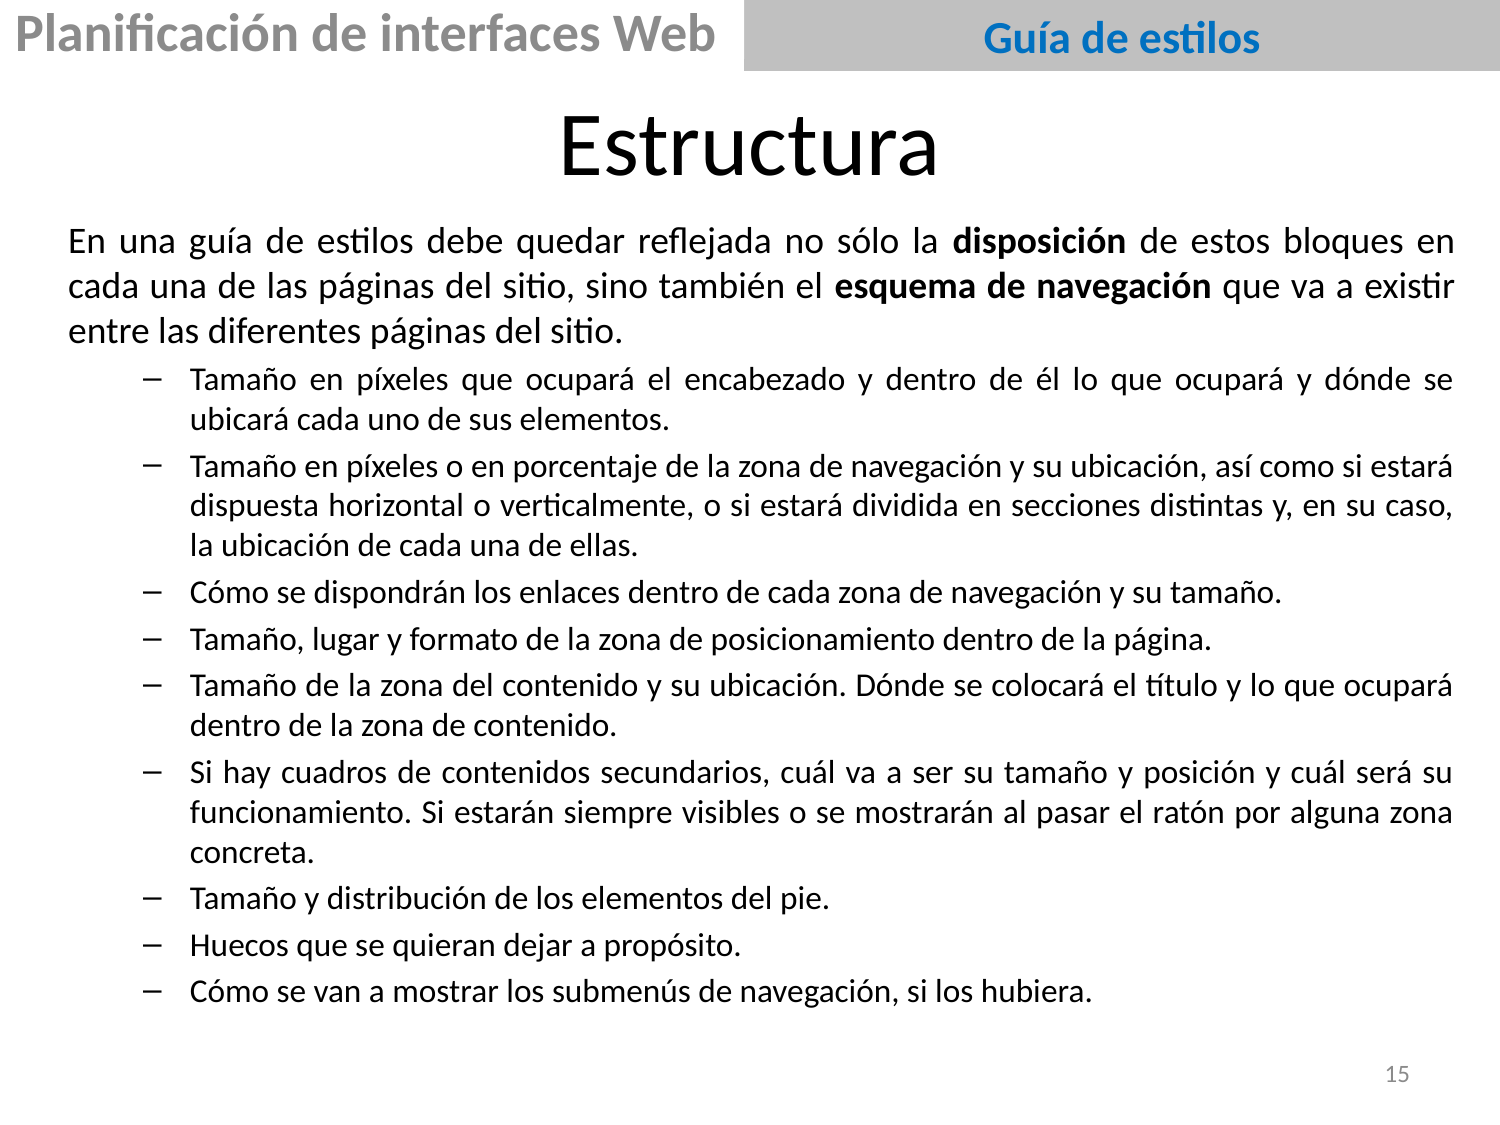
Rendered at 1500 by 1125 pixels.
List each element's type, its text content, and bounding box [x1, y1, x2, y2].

slide_number <número> [1074, 1042, 1425, 1103]
title Guía de estilos [744, 0, 1500, 71]
title Estructura [75, 60, 1425, 208]
title Planificación de interfaces Web [0, 0, 745, 60]
list En una guía de estilos debe quedar reflejada no sólo la disposición de estos bloques en cada una de las páginas del sitio, sino también el esquema de navegación que va a existir entre las diferentes páginas del sitio. Tamaño en píxeles que ocupará el encabezado y dentro de él lo que ocupará y dónde se ubicará cada uno de sus elementos. Tamaño en píxeles o en porcentaje de la zona de navegación y su ubicación, así como si estará dispuesta horizontal o verticalmente, o si estará dividida en secciones distintas y, en su caso, la ubicación de cada una de ellas. Cómo se dispondrán los enlaces dentro de cada zona de navegación y su tamaño. Tamaño, lugar y formato de la zona de posicionamiento dentro de la página. Tamaño de la zona del contenido y su ubicación. Dónde se colocará el título y lo que ocupará dentro de la zona de contenido. Si hay cuadros de contenidos secundarios, cuál va a ser su tamaño y posición y cuál será su funcionamiento. Si estarán siempre visibles o se mostrarán al pasar el ratón por alguna zona concreta. Tamaño y distribución de los elementos del pie. Huecos que se quieran dejar a propósito. Cómo se van a mostrar los submenús de navegación, si los hubiera. [53, 208, 1471, 986]
